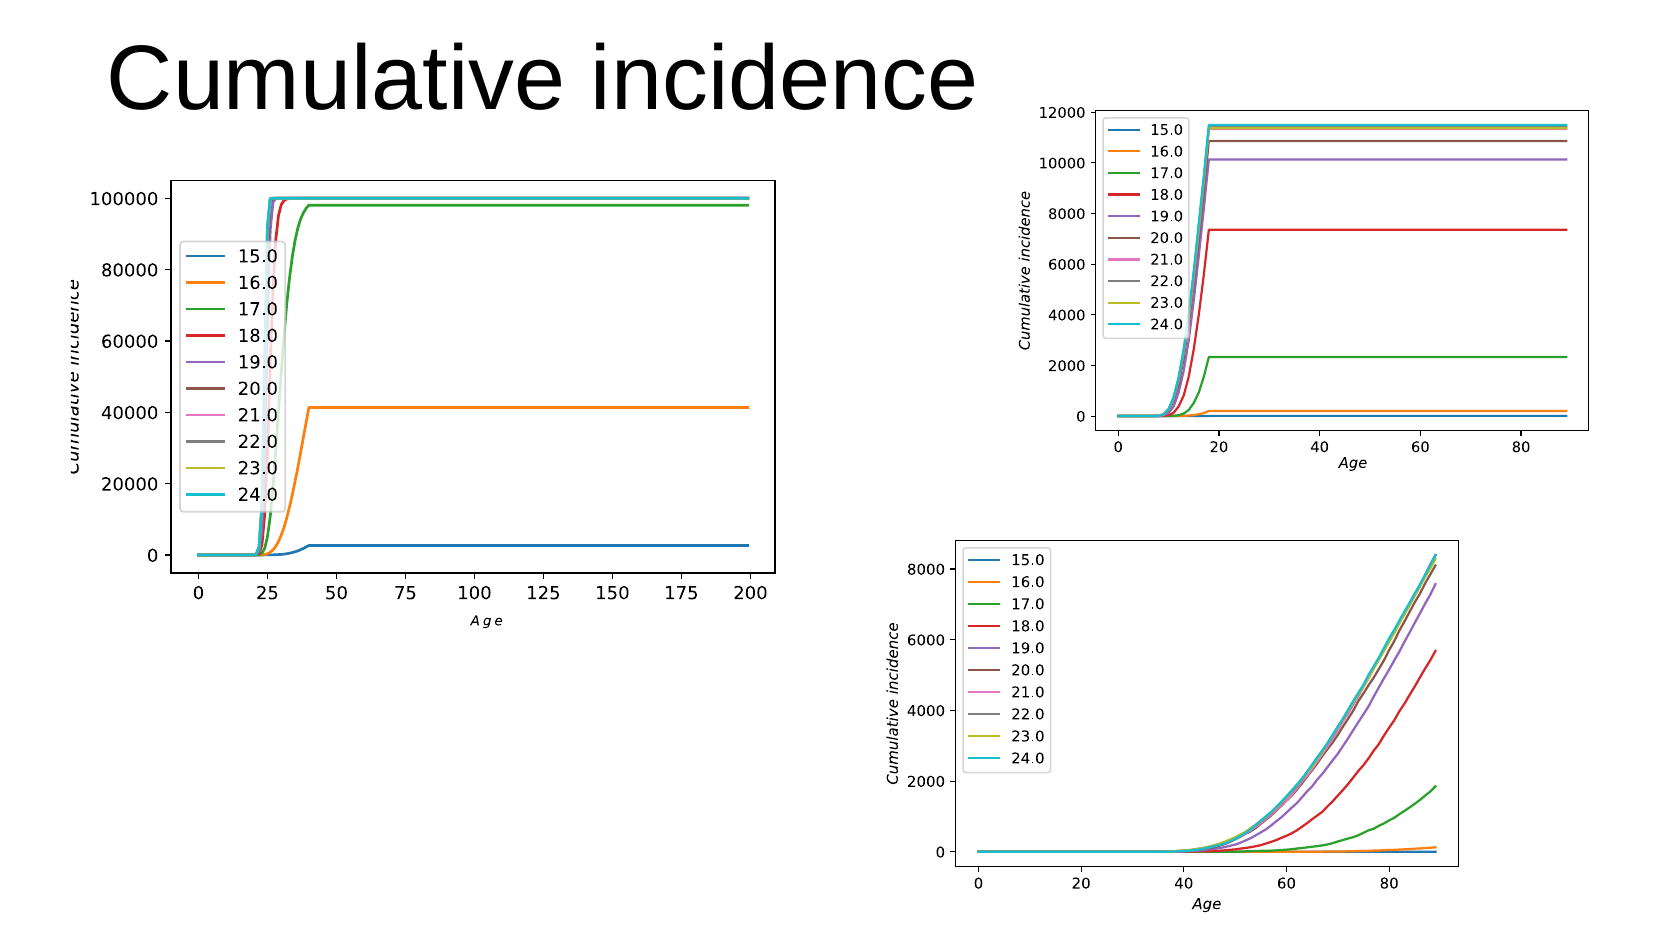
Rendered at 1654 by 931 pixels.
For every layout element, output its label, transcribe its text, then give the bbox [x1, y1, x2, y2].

title Cumulative incidence [0, 0, 1288, 156]
picture [70, 118, 851, 638]
picture [874, 487, 1524, 922]
picture [1015, 59, 1653, 485]
